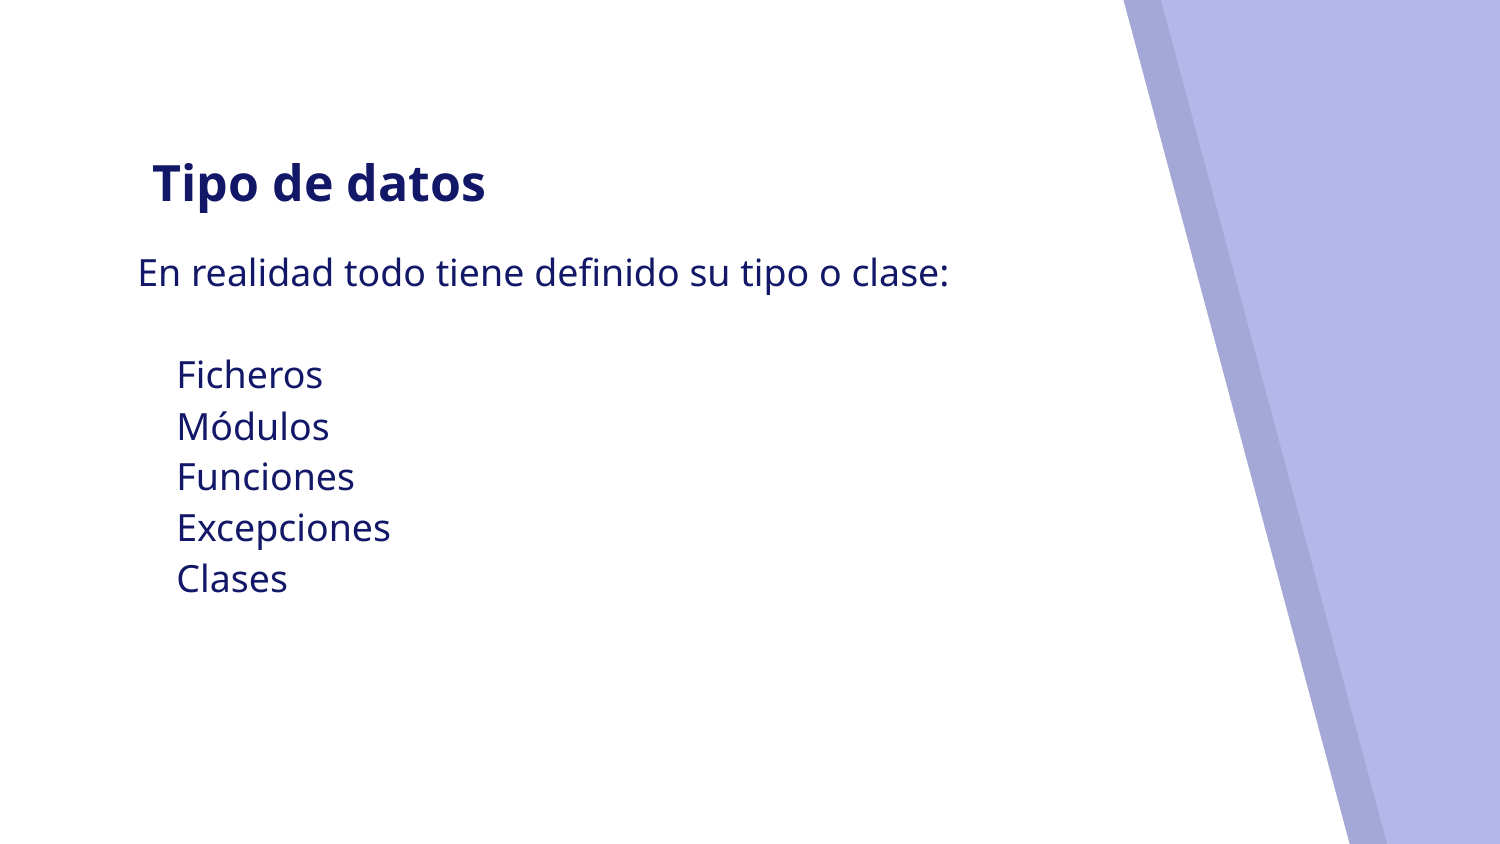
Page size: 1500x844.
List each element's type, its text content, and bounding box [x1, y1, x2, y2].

title Tipo de datos [137, 146, 1011, 227]
list En realidad todo tiene definido su tipo o clase: Ficheros Módulos Funciones Excepciones Clases [137, 246, 1099, 683]
